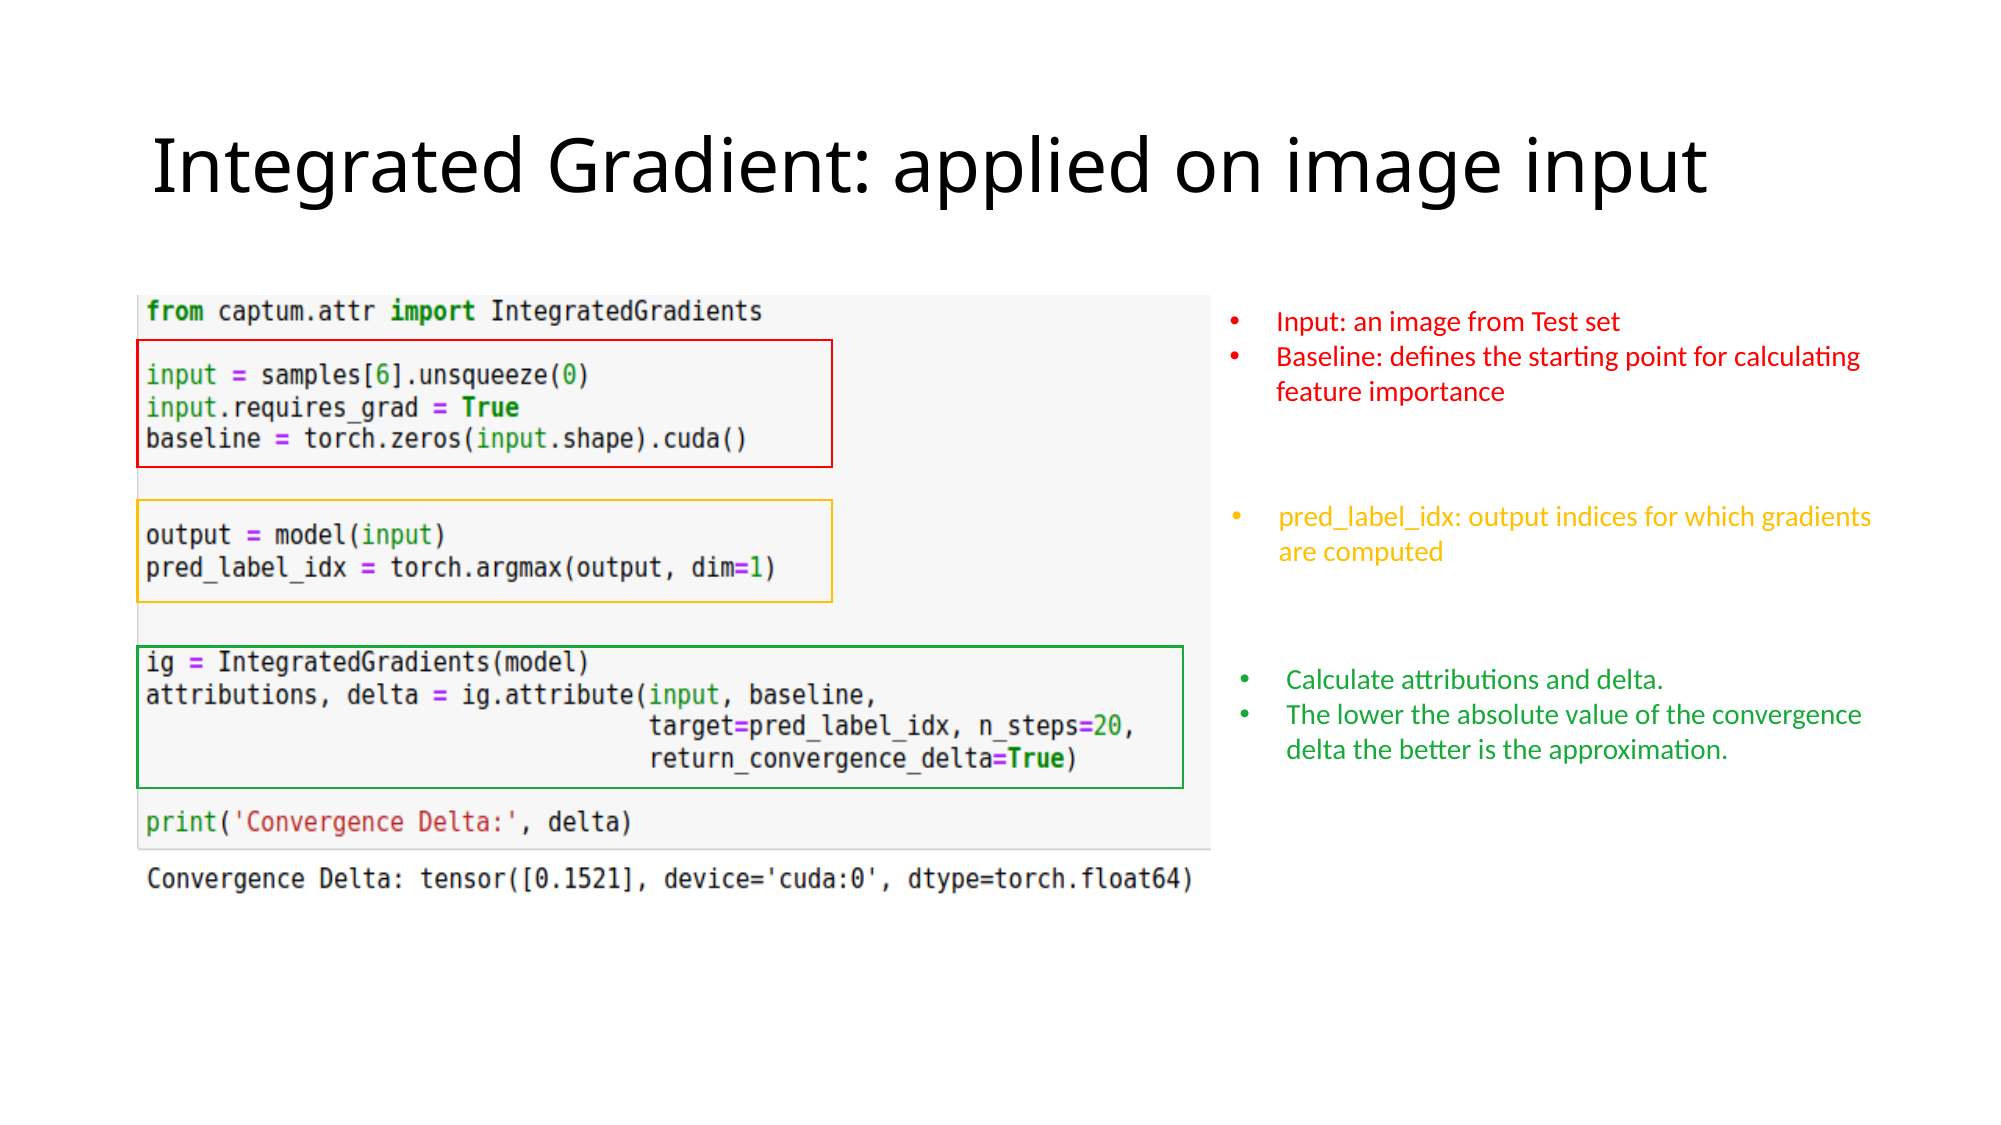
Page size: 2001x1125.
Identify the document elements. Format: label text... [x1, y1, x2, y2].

title Integrated Gradient: applied on image input [137, 59, 1863, 278]
picture [139, 341, 831, 466]
picture [139, 501, 831, 601]
text_box Calculate attributions and delta. The lower the absolute value of the convergence delta the better is the approximation. [1224, 653, 1893, 773]
picture [139, 648, 1182, 787]
text_box pred_label_idx: output indices for which gradients are computed [1216, 490, 1893, 575]
text_box Input: an image from Test set Baseline: defines the starting point for calculating feature importance [1214, 295, 1891, 416]
picture [137, 295, 1211, 909]
